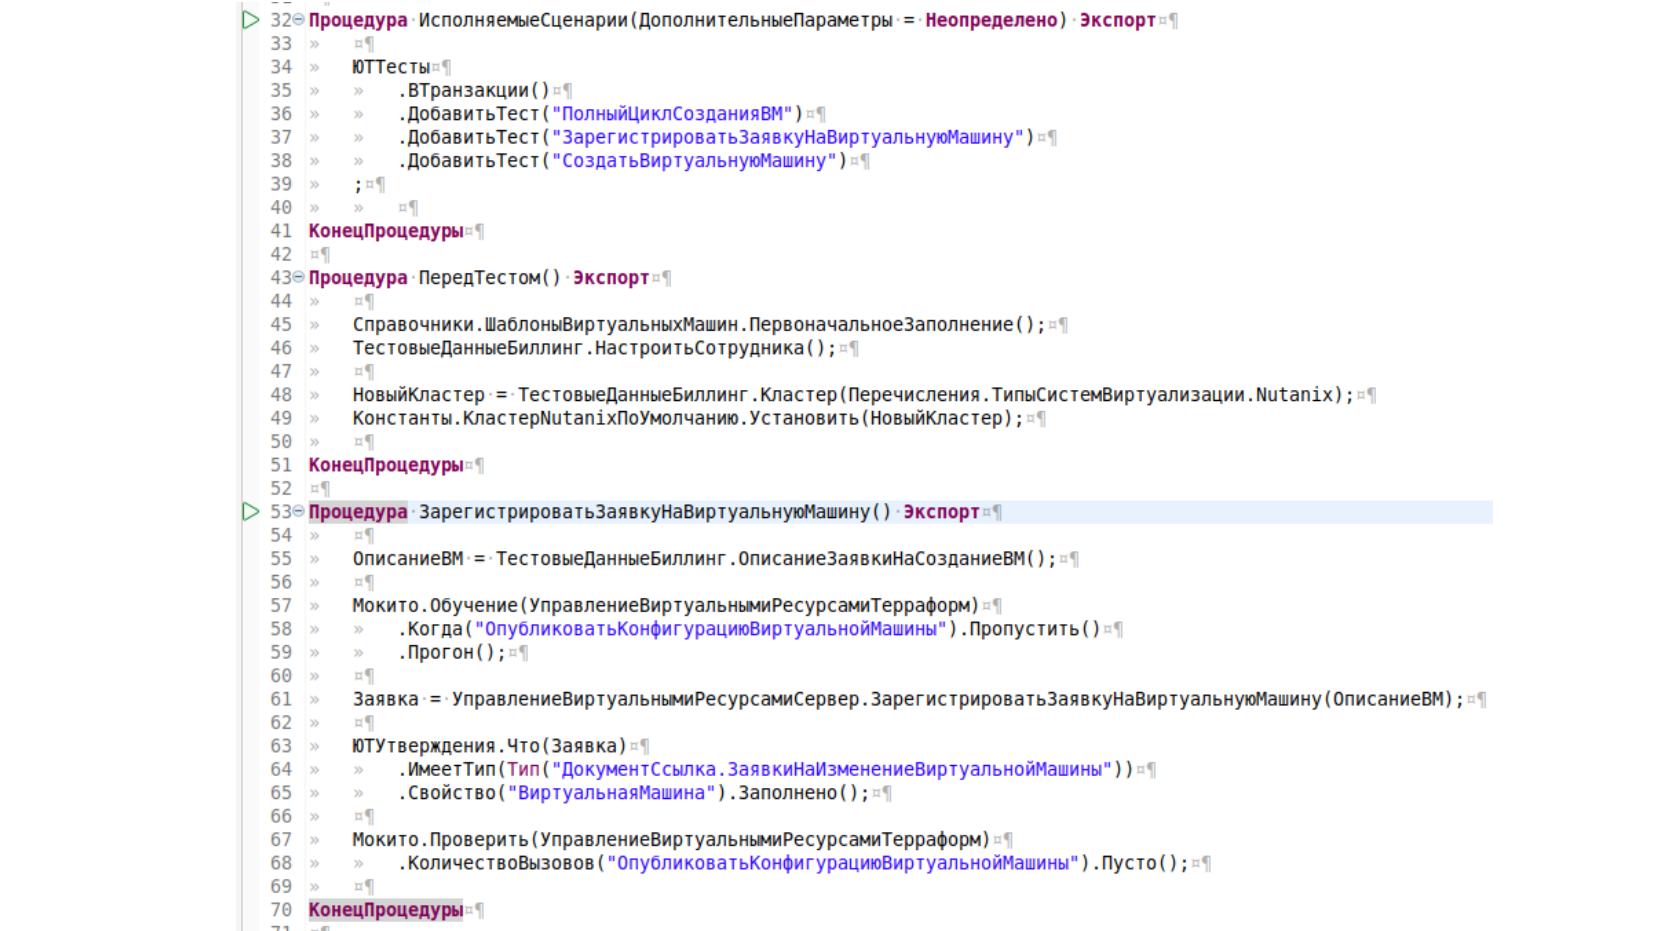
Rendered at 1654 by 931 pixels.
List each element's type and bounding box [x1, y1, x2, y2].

picture [236, 2, 1493, 931]
